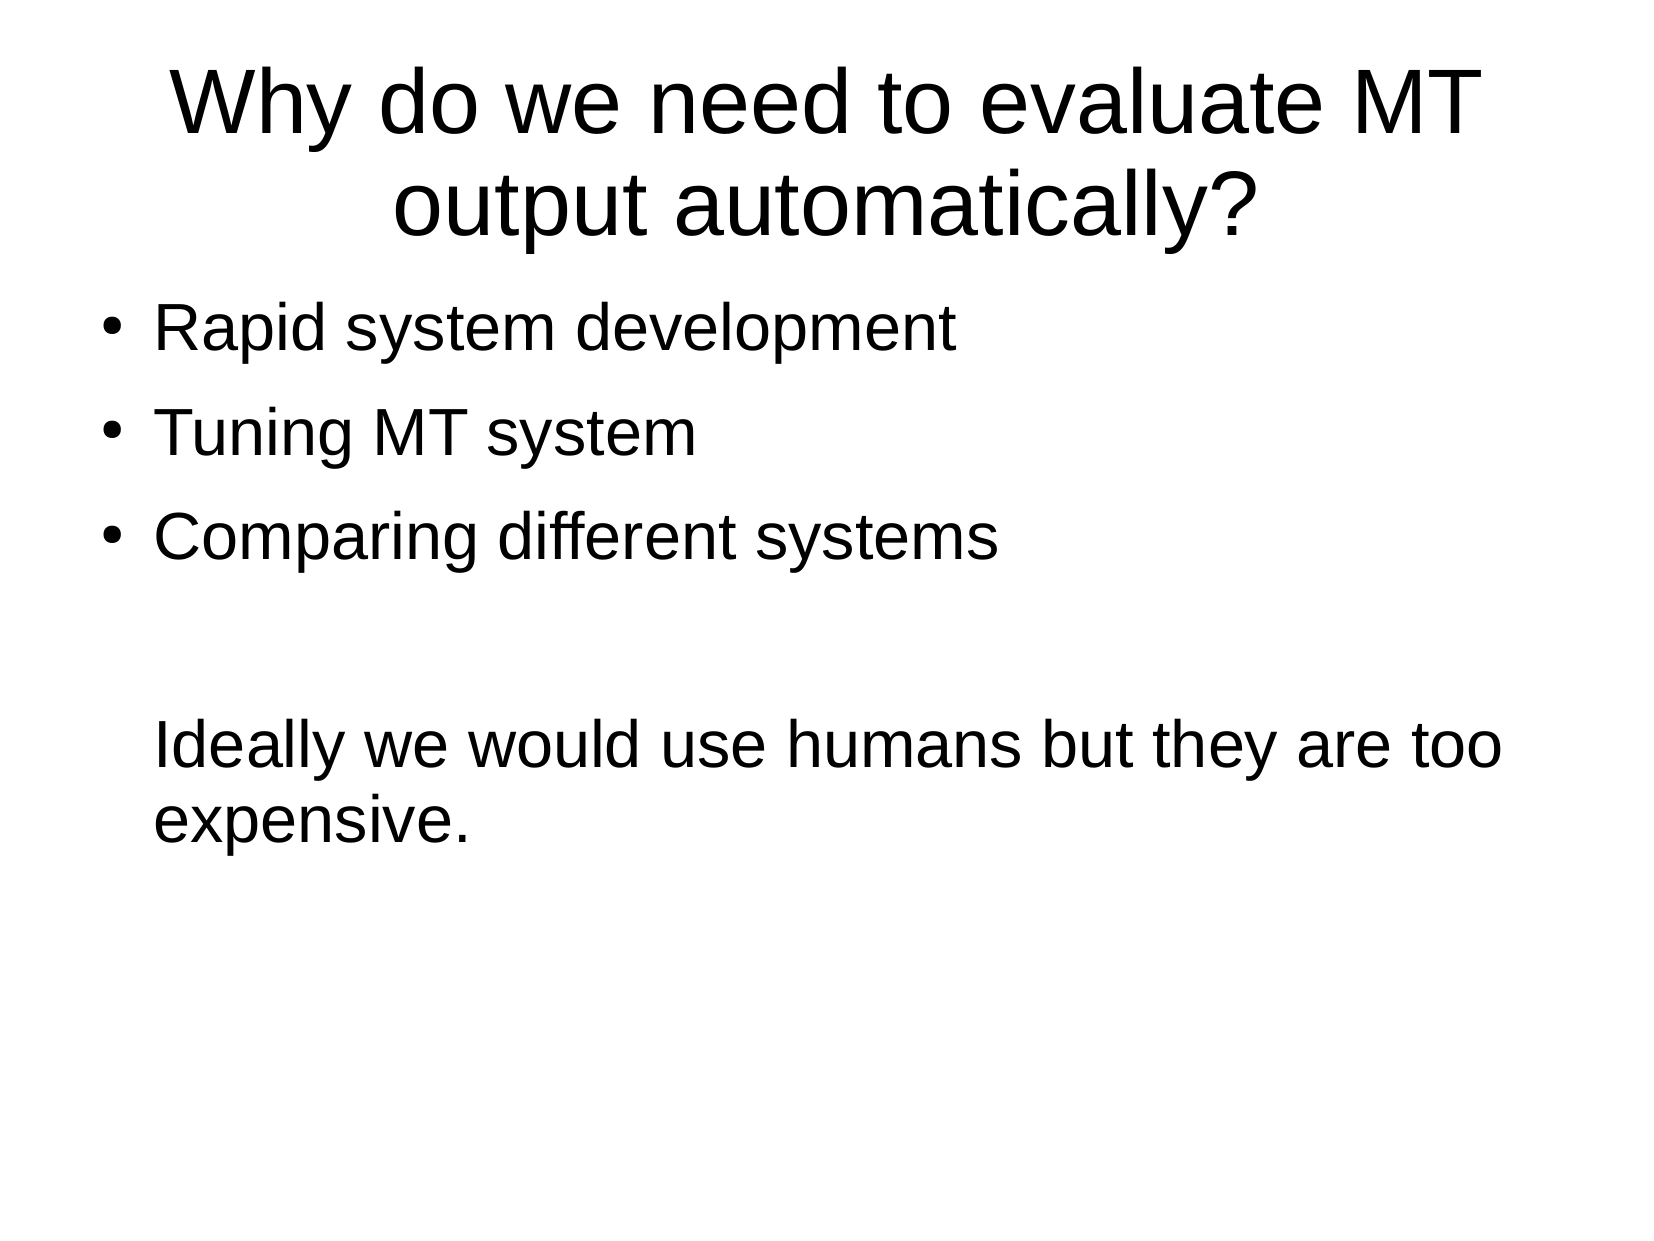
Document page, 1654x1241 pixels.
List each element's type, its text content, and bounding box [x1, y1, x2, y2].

list Rapid system development Tuning MT system Comparing different systems Ideally we would use humans but they are too expensive. [82, 290, 1571, 1010]
title Why do we need to evaluate MT output automatically? [82, 49, 1571, 257]
